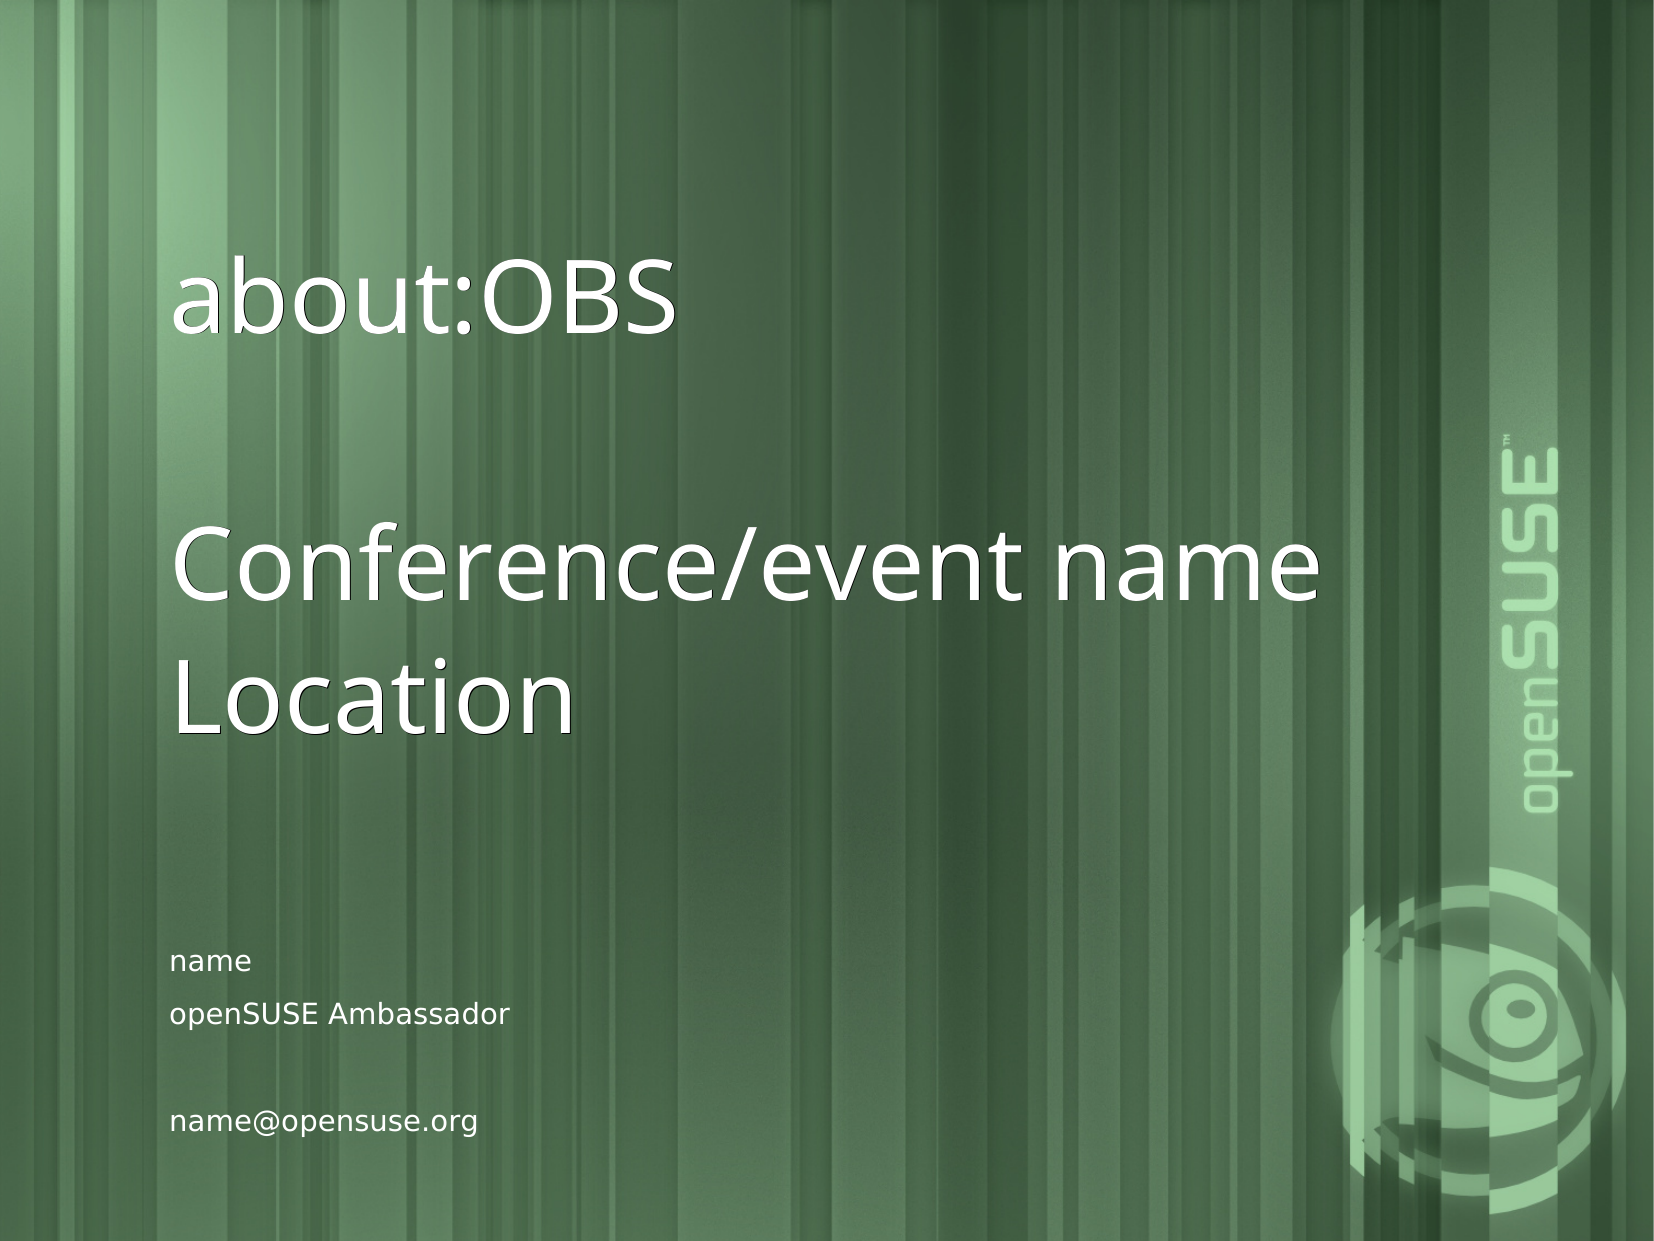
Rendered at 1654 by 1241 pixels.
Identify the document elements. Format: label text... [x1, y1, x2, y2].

subtitle name openSUSE Ambassador name@opensuse.org [169, 926, 897, 1154]
title about:OBS Conference/event name Location [169, 216, 1585, 770]
picture [0, 0, 1654, 1241]
